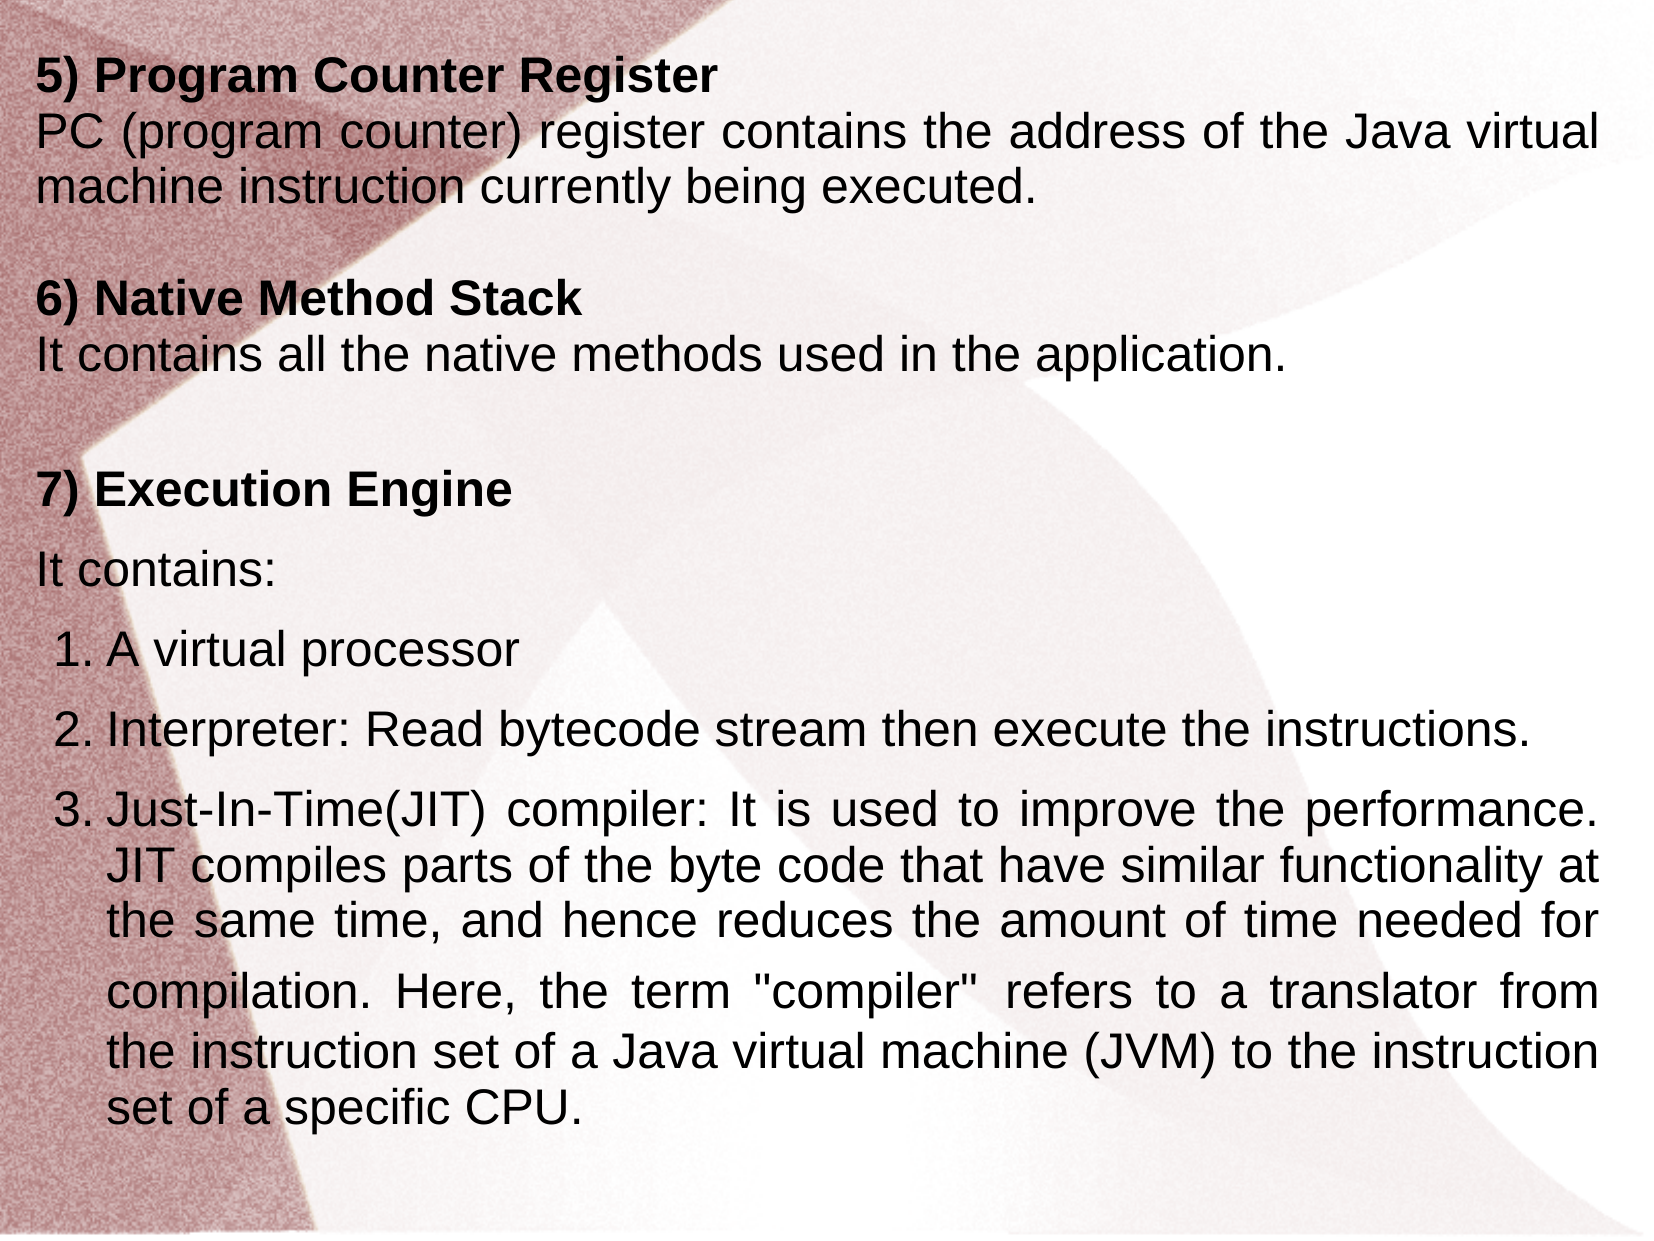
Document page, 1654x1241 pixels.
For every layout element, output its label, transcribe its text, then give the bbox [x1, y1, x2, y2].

list 5) Program Counter Register PC (program counter) register contains the address of the Java virtual machine instruction currently being executed. 6) Native Method Stack It contains all the native methods used in the application. 7) Execution Engine It contains: A virtual processor Interpreter: Read bytecode stream then execute the instructions. Just-In-Time(JIT) compiler: It is used to improve the performance. JIT compiles parts of the byte code that have similar functionality at the same time, and hence reduces the amount of time needed for compilation. Here, the term "compiler" refers to a translator from the instruction set of a Java virtual machine (JVM) to the instruction set of a specific CPU. [35, 47, 1601, 1221]
picture [0, 0, 1654, 1241]
